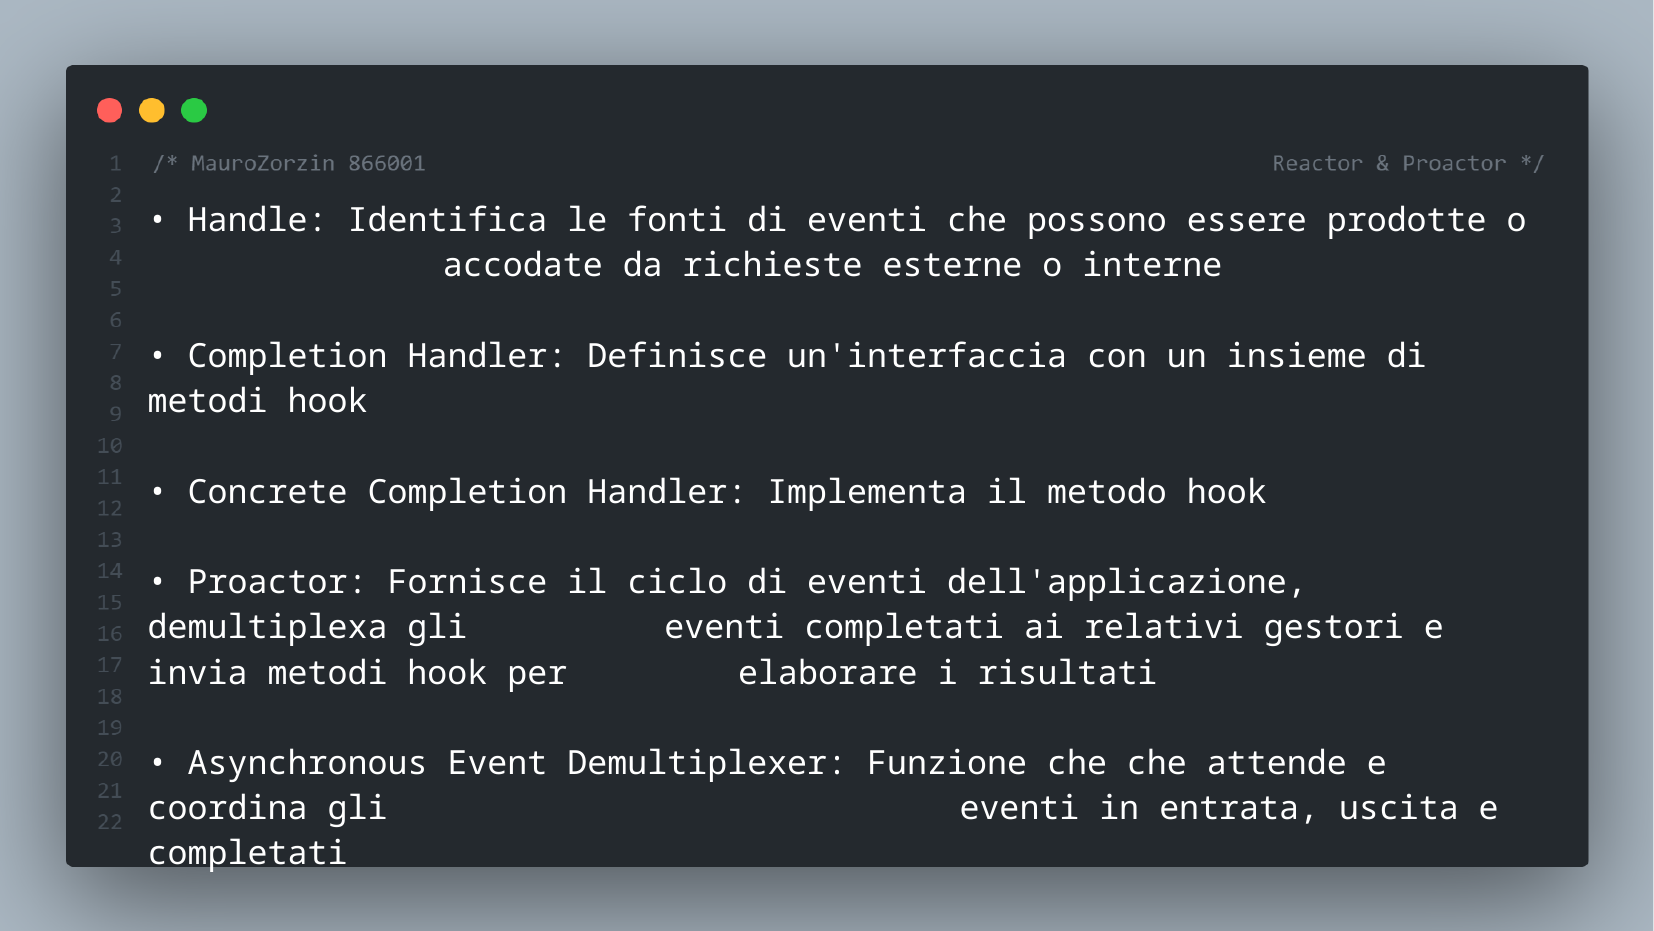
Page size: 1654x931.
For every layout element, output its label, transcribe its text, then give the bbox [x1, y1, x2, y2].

subtitle • Handle: Identifica le fonti di eventi che possono essere prodotte o accodate da richieste esterne o interne • Completion Handler: Definisce un'interfaccia con un insieme di metodi hook • Concrete Completion Handler: Implementa il metodo hook • Proactor: Fornisce il ciclo di eventi dell'applicazione, demultiplexa gli eventi completati ai relativi gestori e invia metodi hook per elaborare i risultati • Asynchronous Event Demultiplexer: Funzione che che attende e coordina gli eventi in entrata, uscita e completati [147, 196, 1536, 853]
picture [0, 0, 1654, 931]
